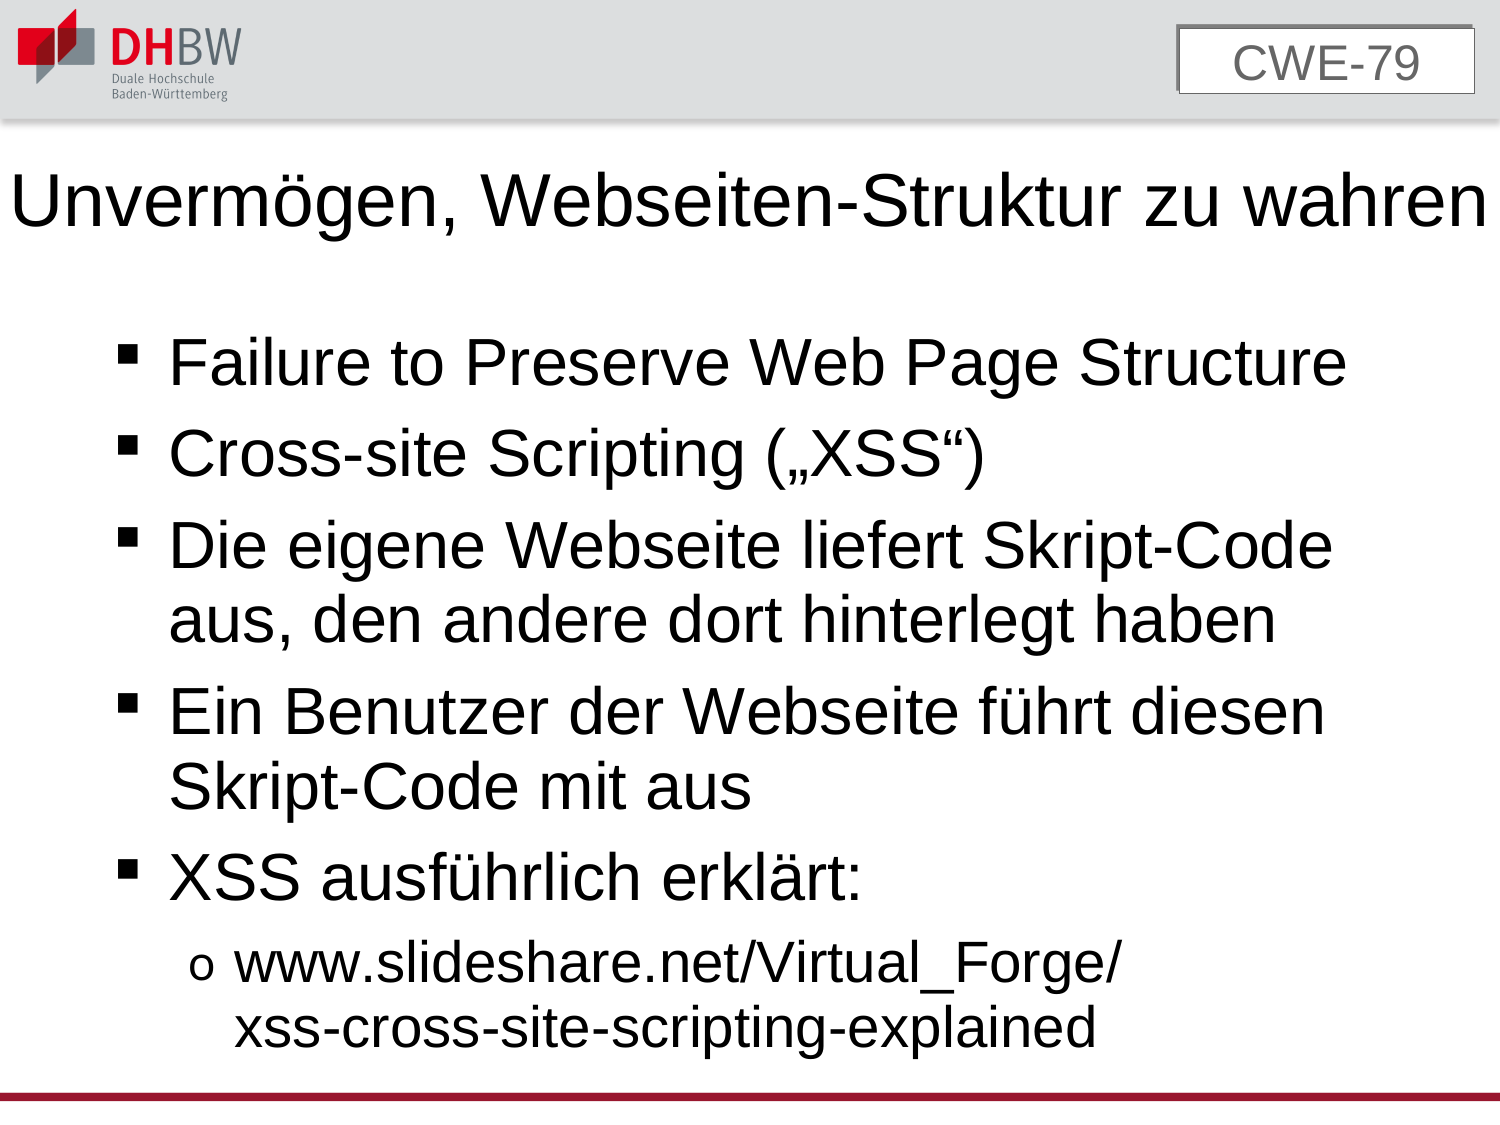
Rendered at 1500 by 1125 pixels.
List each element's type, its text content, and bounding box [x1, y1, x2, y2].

text_box CWE-79 [1179, 28, 1475, 94]
picture [0, 0, 1500, 134]
list Failure to Preserve Web Page Structure Cross-site Scripting („XSS“) Die eigene Webseite liefert Skript-Code aus, den andere dort hinterlegt haben Ein Benutzer der Webseite führt diesen Skript-Code mit aus XSS ausführlich erklärt: www.slideshare.net/Virtual_Forge/ xss-cross-site-scripting-explained [112, 324, 1388, 1060]
title Unvermögen, Webseiten-Struktur zu wahren [0, 134, 1500, 266]
picture [0, 266, 1500, 1121]
